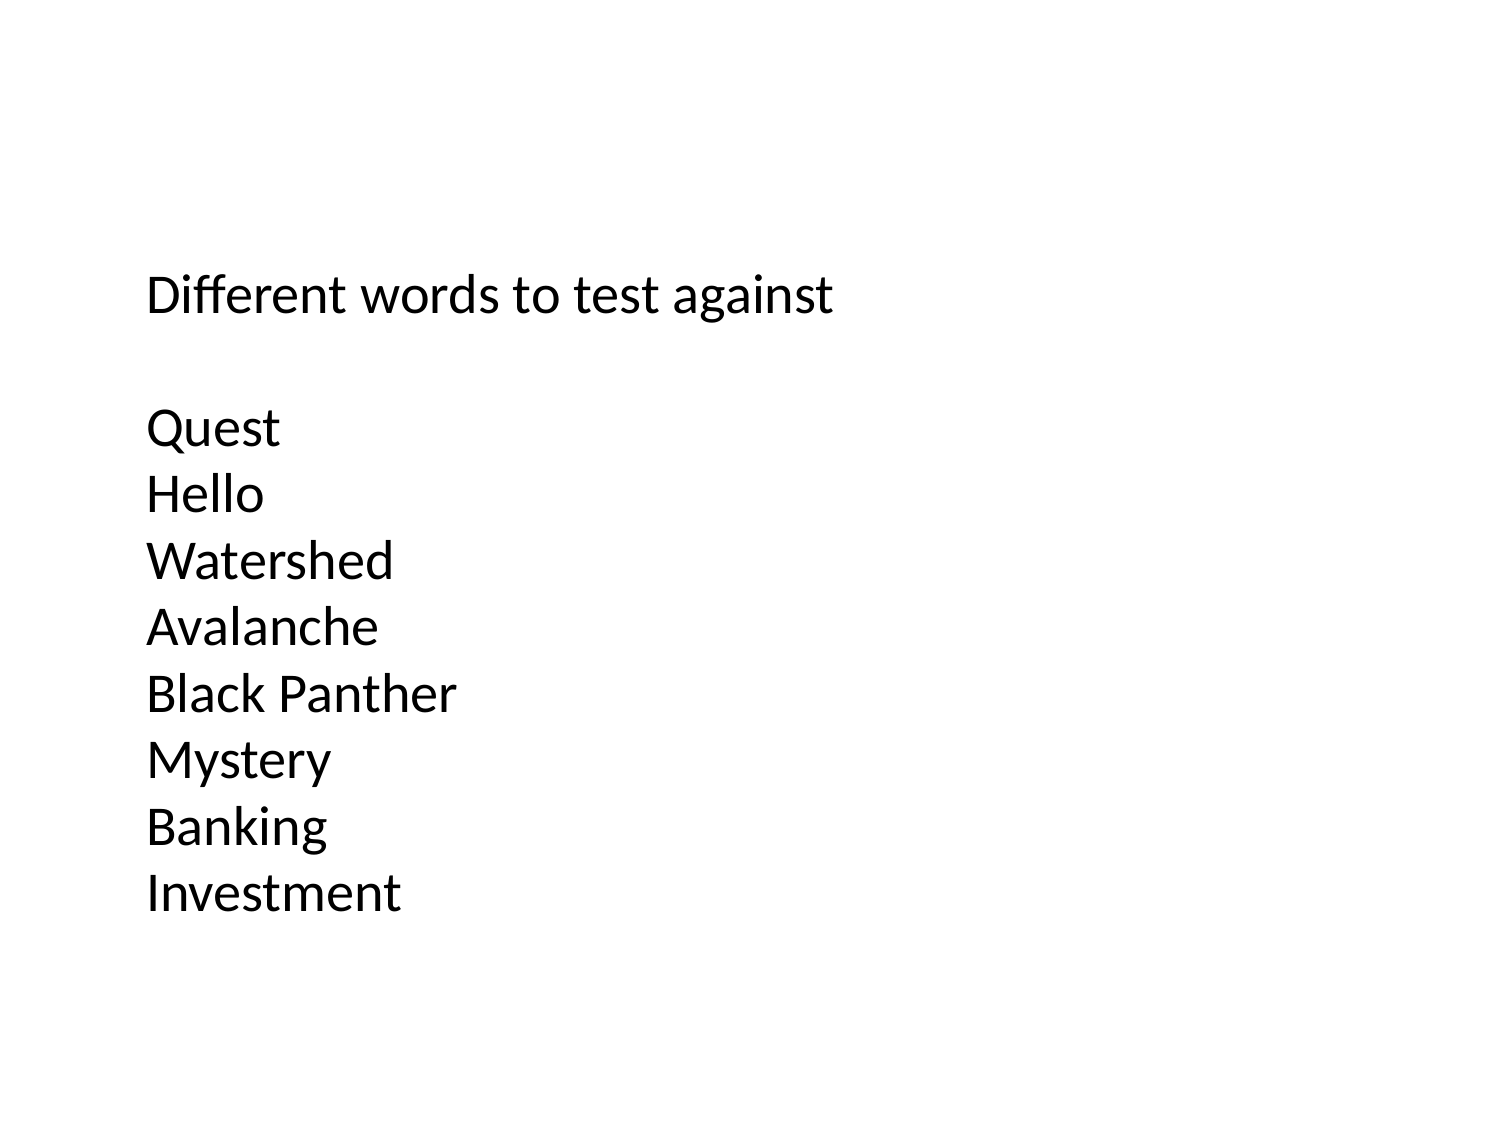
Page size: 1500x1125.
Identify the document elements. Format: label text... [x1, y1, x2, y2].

list Different words to test against Quest Hello Watershed Avalanche Black Panther Mystery Banking Investment [75, 262, 1426, 1005]
